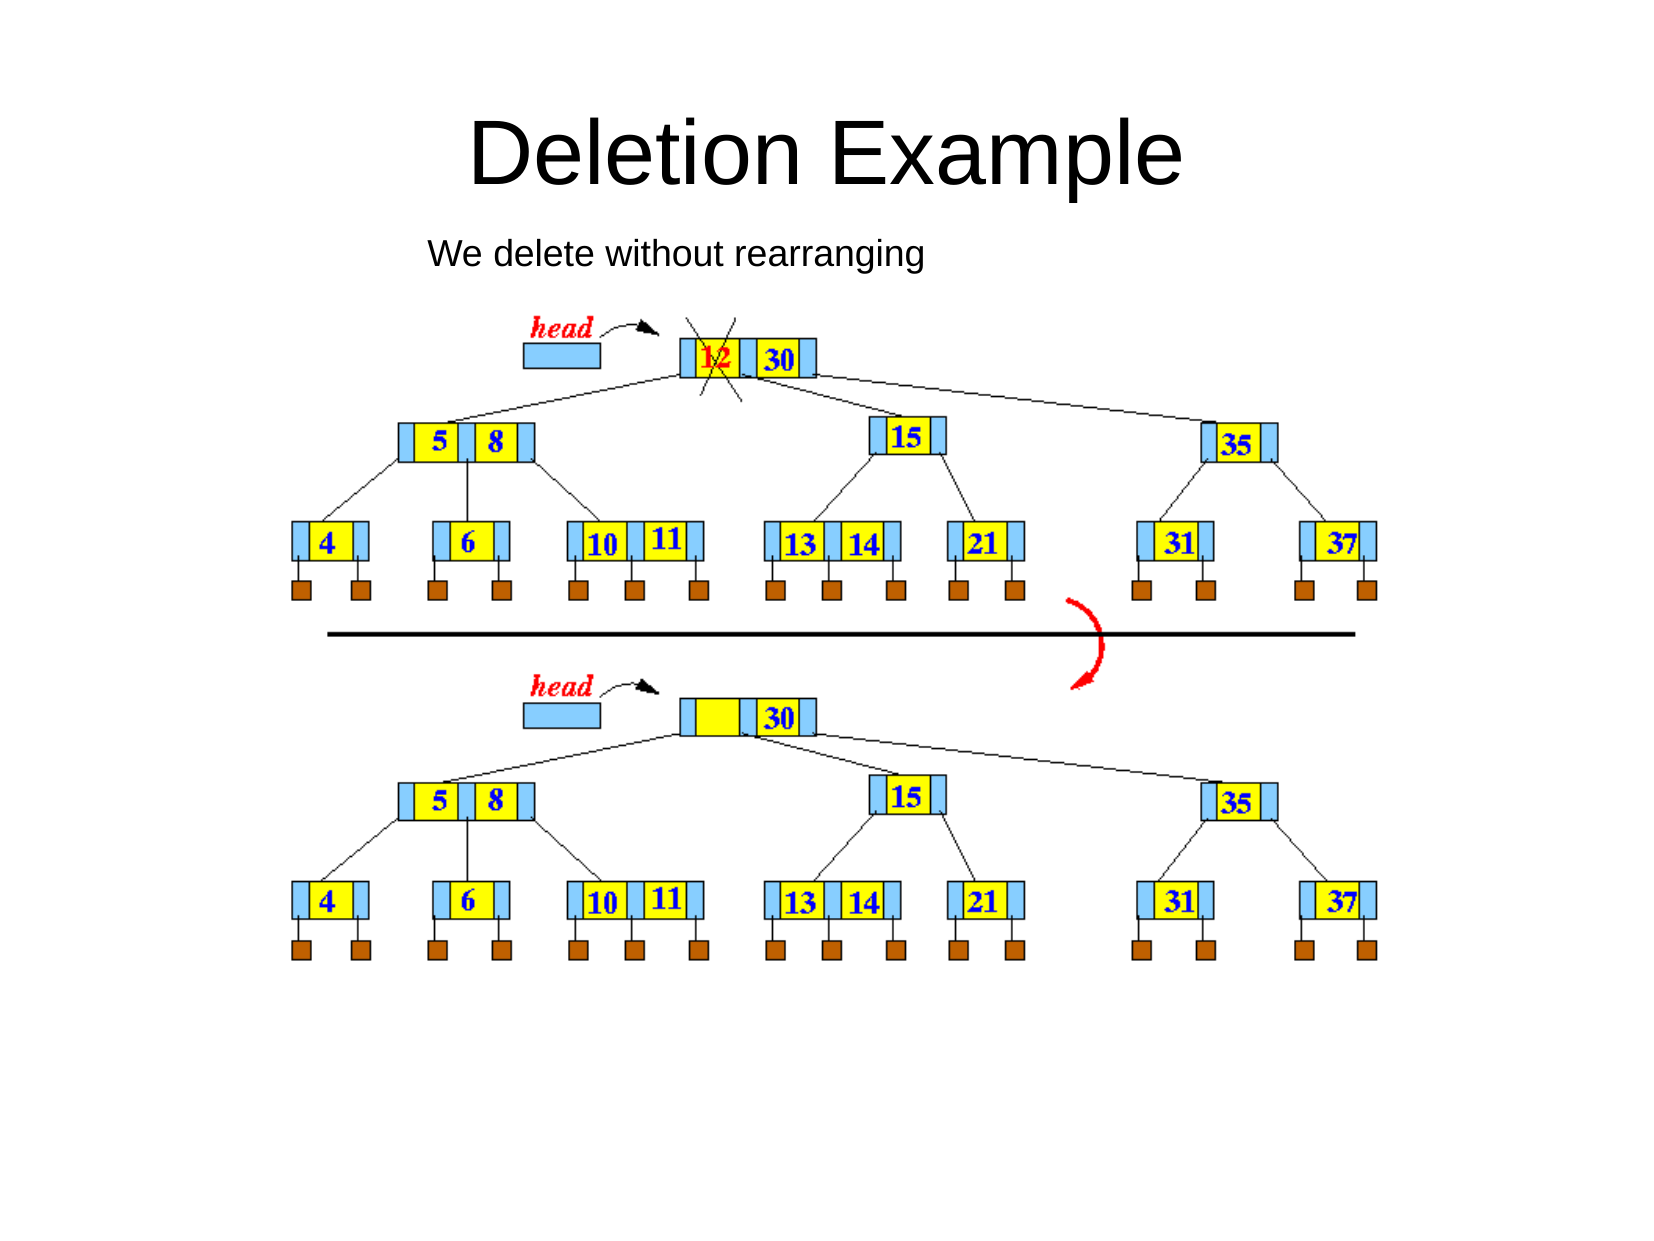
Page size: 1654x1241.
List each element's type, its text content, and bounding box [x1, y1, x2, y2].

title Deletion Example [82, 56, 1571, 250]
picture [240, 299, 1426, 989]
text_box We delete without rearranging [412, 225, 1576, 282]
